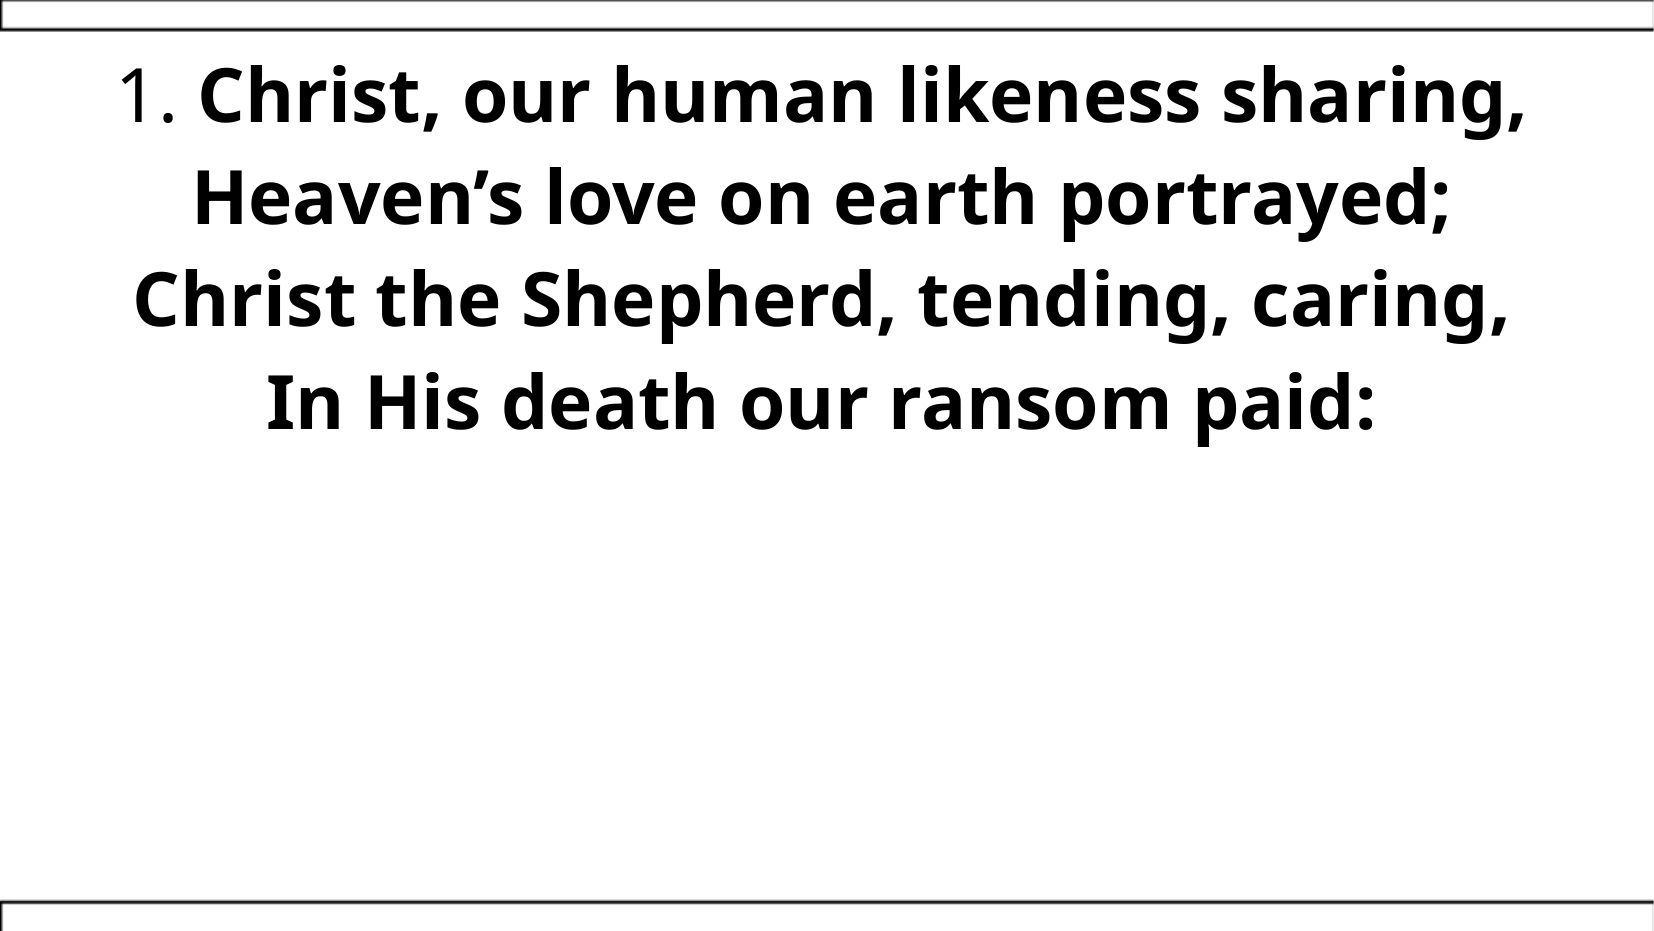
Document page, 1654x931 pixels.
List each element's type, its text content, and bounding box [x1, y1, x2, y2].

text_box 1. Christ, our human likeness sharing, Heaven’s love on earth portrayed; Christ the Shepherd, tending, caring, In His death our ransom paid: [79, 34, 1565, 481]
picture [0, 0, 1654, 931]
